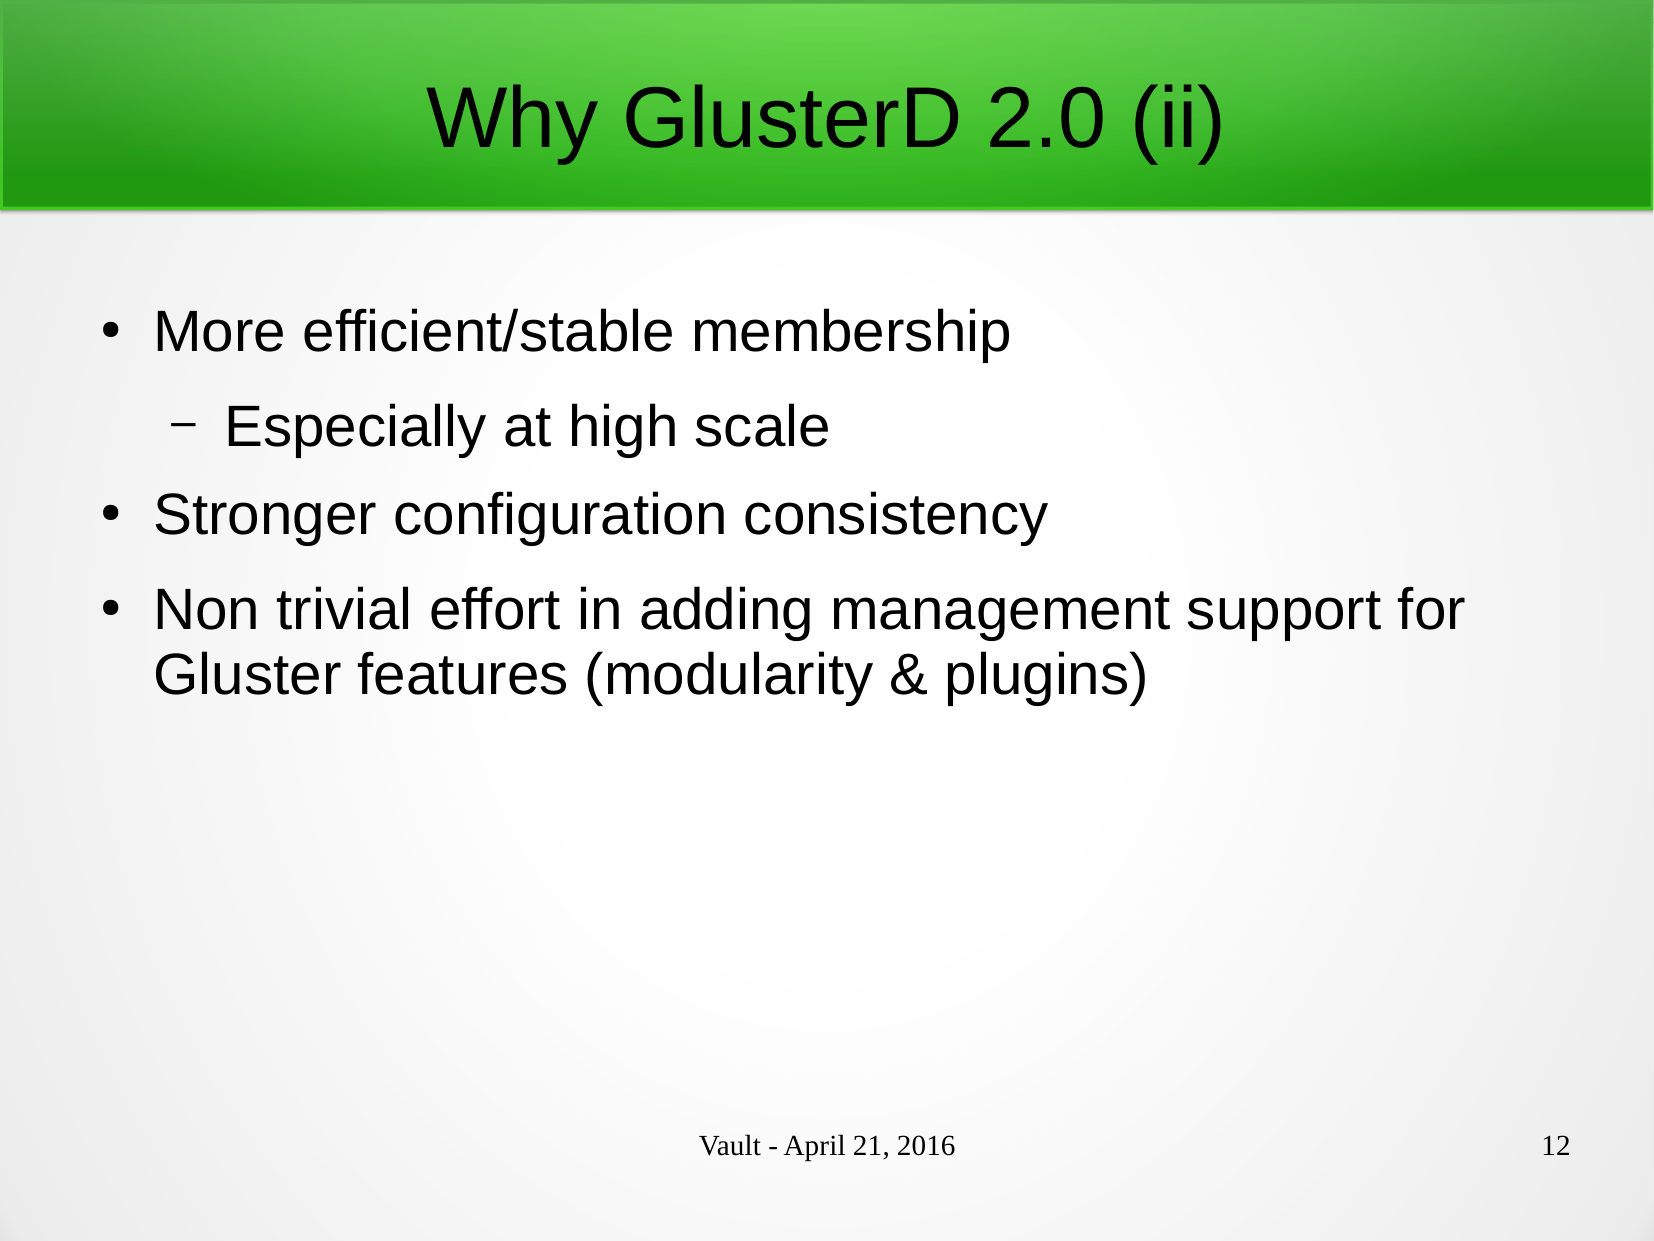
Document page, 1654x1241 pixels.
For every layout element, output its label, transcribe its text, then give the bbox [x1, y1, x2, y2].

title Why GlusterD 2.0 (ii) [82, 47, 1571, 189]
list More efficient/stable membership Especially at high scale Stronger configuration consistency Non trivial effort in adding management support for Gluster features (modularity & plugins) [82, 299, 1571, 1019]
